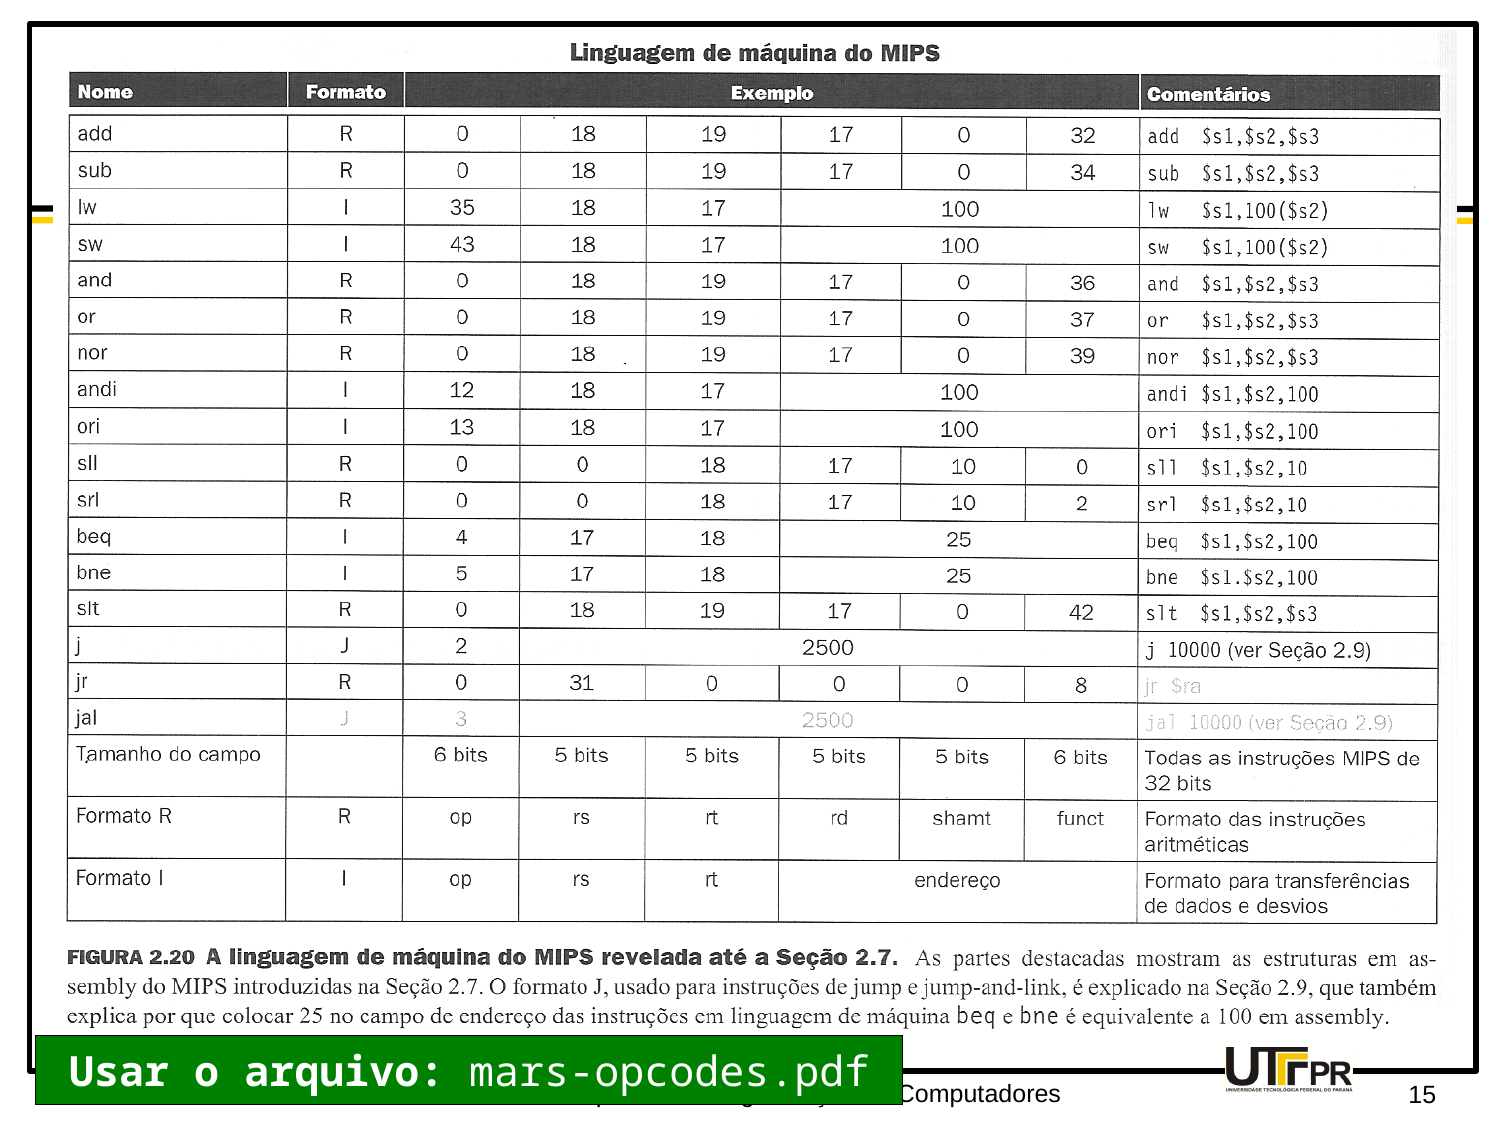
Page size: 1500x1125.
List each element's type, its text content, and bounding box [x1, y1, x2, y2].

text_box Usar o arquivo: mars-opcodes.pdf [35, 1035, 903, 1105]
picture [53, 30, 1457, 1092]
